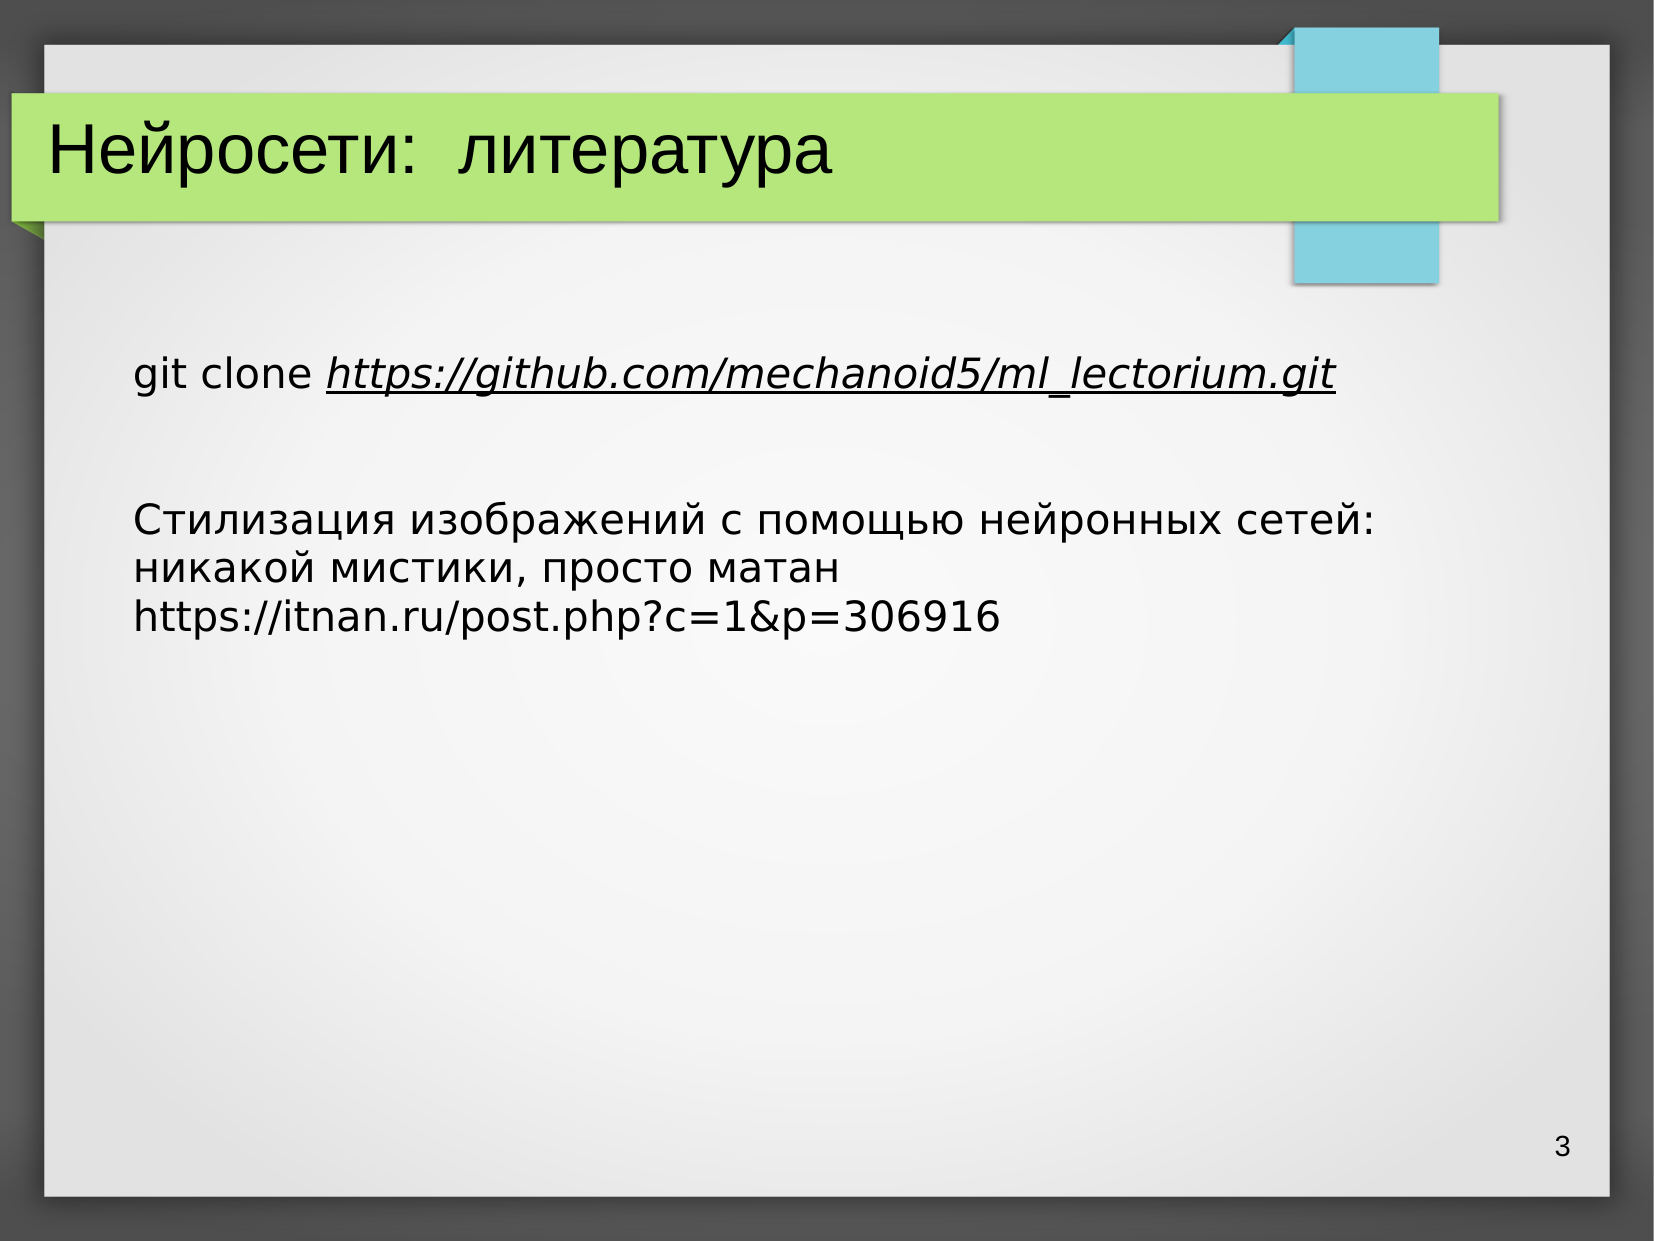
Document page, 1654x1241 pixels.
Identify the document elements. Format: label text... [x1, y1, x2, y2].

title Нейросети: литература [47, 96, 1536, 201]
picture [0, 0, 1654, 1241]
text_box git clone https://github.com/mechanoid5/ml_lectorium.git Стилизация изображений с помощью нейронных сетей: никакой мистики, просто матан https://itnan.ru/post.php?c=1&p=306916 [118, 342, 1512, 794]
